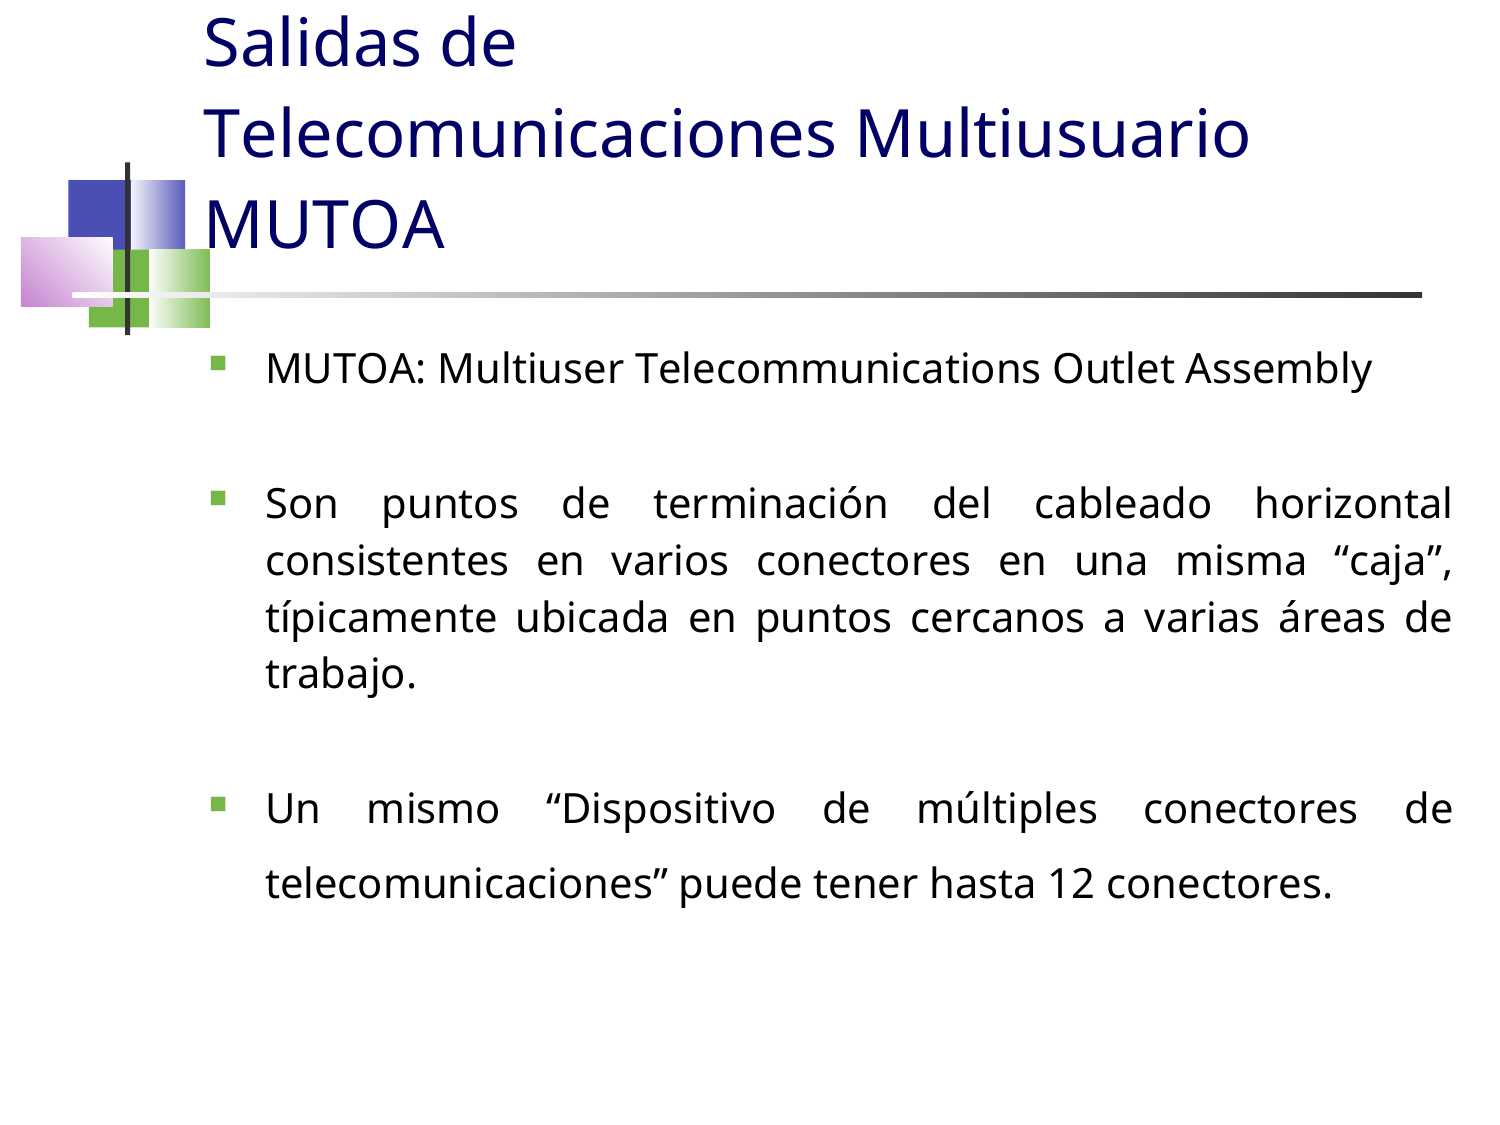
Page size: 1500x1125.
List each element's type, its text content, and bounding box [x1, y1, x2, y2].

list MUTOA: Multiuser Telecommunications Outlet Assembly Son puntos de terminación del cableado horizontal consistentes en varios conectores en una misma “caja”, típicamente ubicada en puntos cercanos a varias áreas de trabajo. Un mismo “Dispositivo de múltiples conectores de telecomunicaciones” puede tener hasta 12 conectores. [193, 331, 1469, 1007]
title Salidas de Telecomunicaciones Multiusuario MUTOA [188, 26, 1468, 276]
